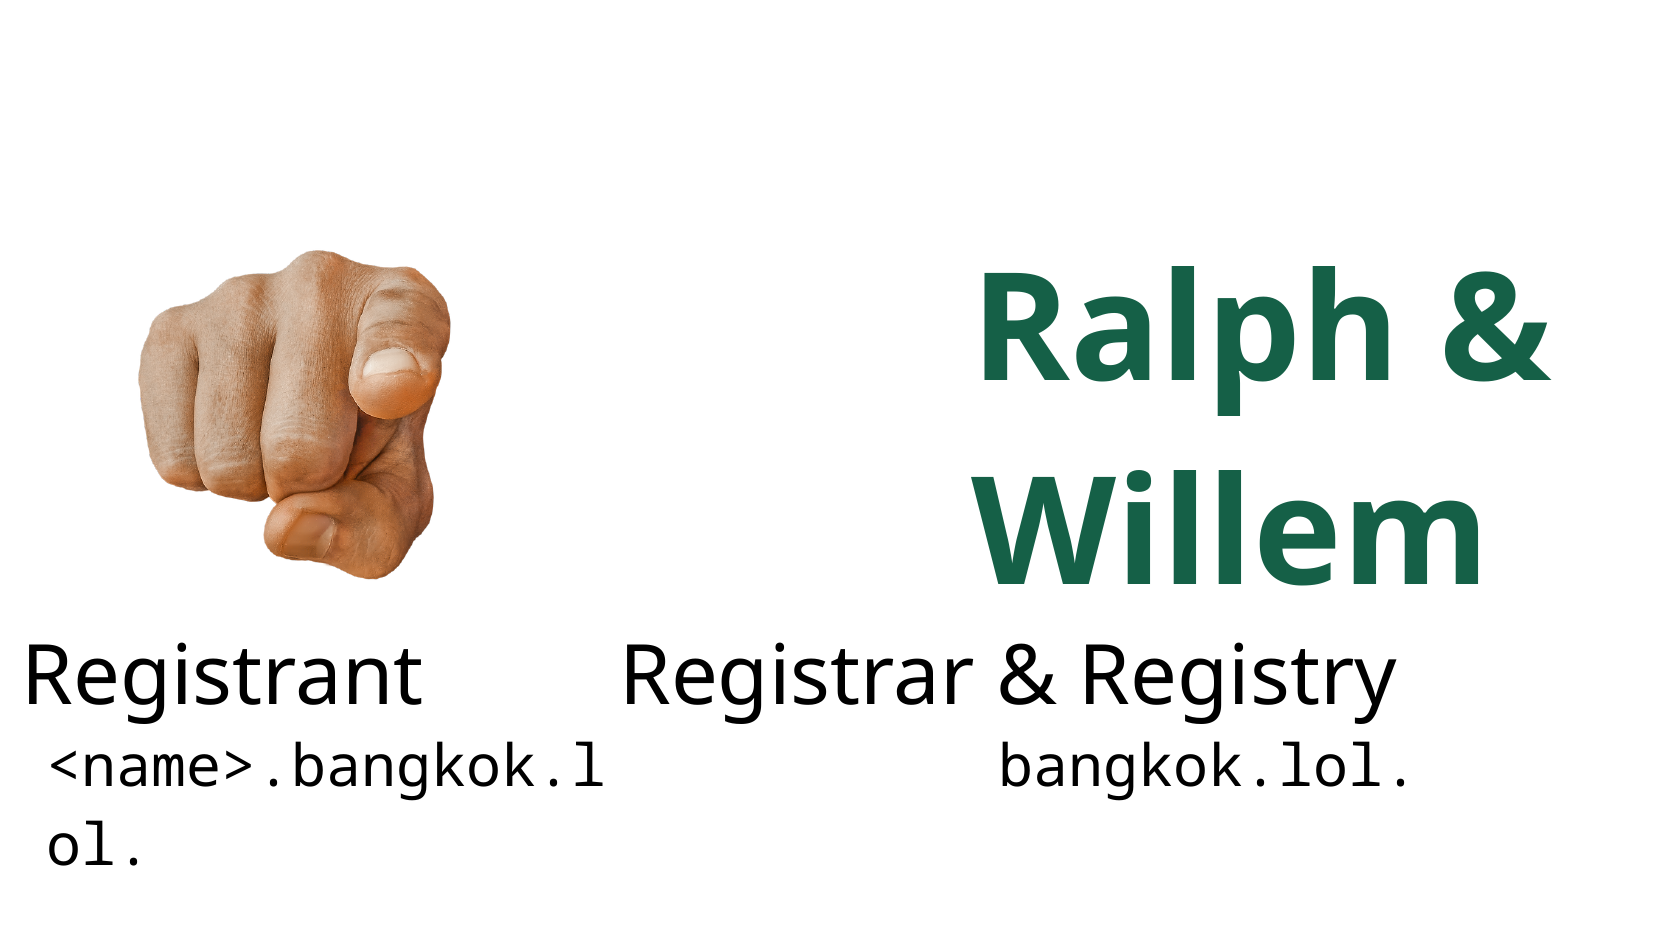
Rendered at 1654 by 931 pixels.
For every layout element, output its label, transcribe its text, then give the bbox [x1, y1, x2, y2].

title Registrant Registrar & Registry [0, 615, 1654, 772]
text_box bangkok.lol. [929, 716, 1489, 804]
text_box Ralph & Willem [956, 212, 1612, 575]
picture [2, 188, 586, 615]
text_box <name>.bangkok.lol. [31, 716, 626, 849]
